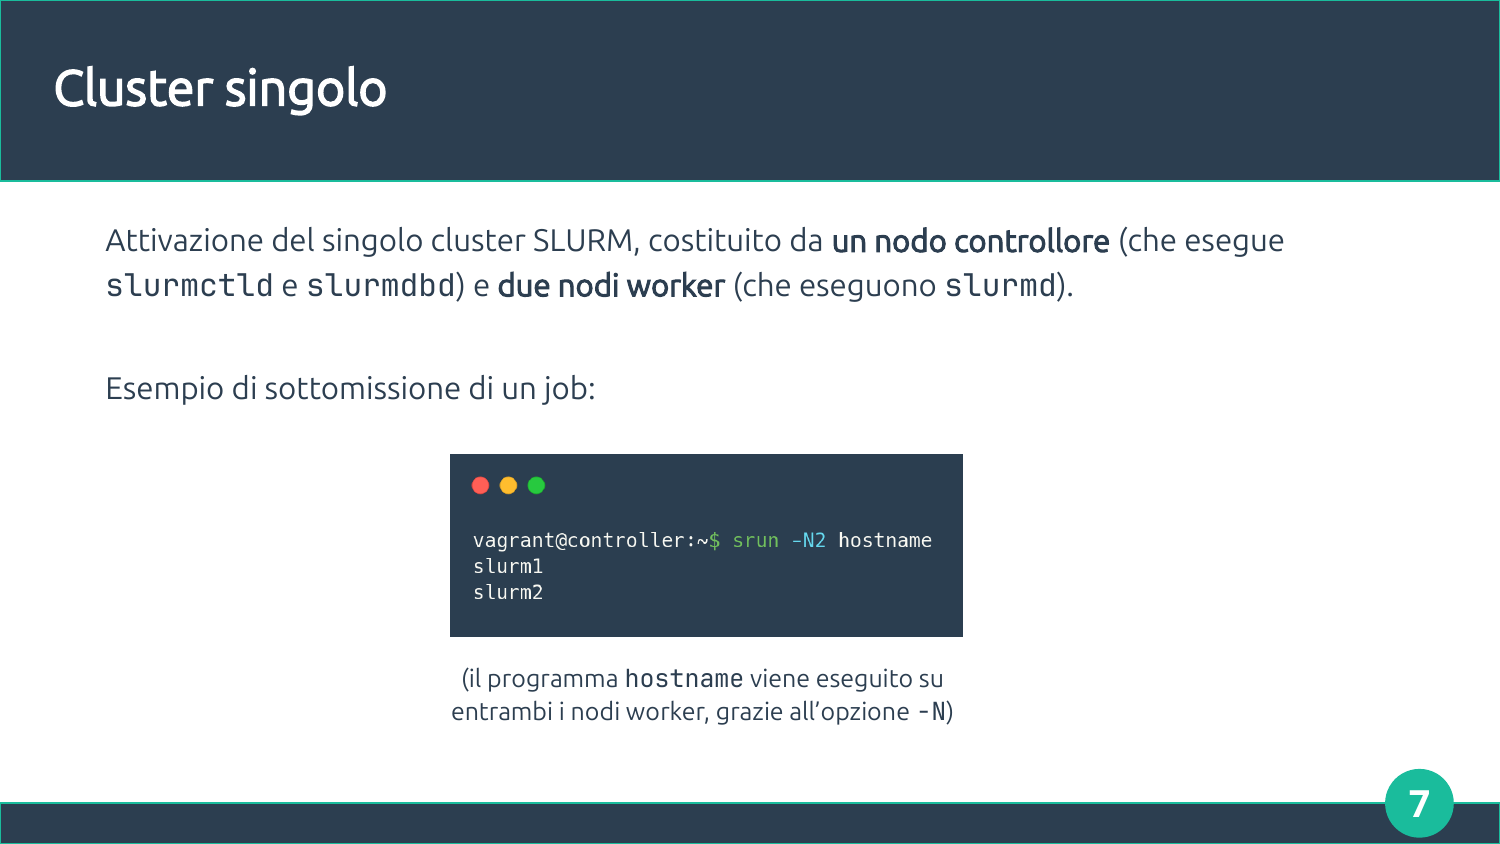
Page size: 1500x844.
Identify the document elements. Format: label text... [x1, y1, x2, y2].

text_box (il programma hostname viene eseguito su entrambi i nodi worker, grazie all’opzione -N) [436, 652, 989, 739]
title Cluster singolo [53, 33, 1447, 141]
list Attivazione del singolo cluster SLURM, costituito da un nodo controllore (che esegue slurmctld e slurmdbd) e due nodi worker (che eseguono slurmd). Esempio di sottomissione di un job: [105, 217, 1333, 468]
picture [450, 454, 963, 637]
